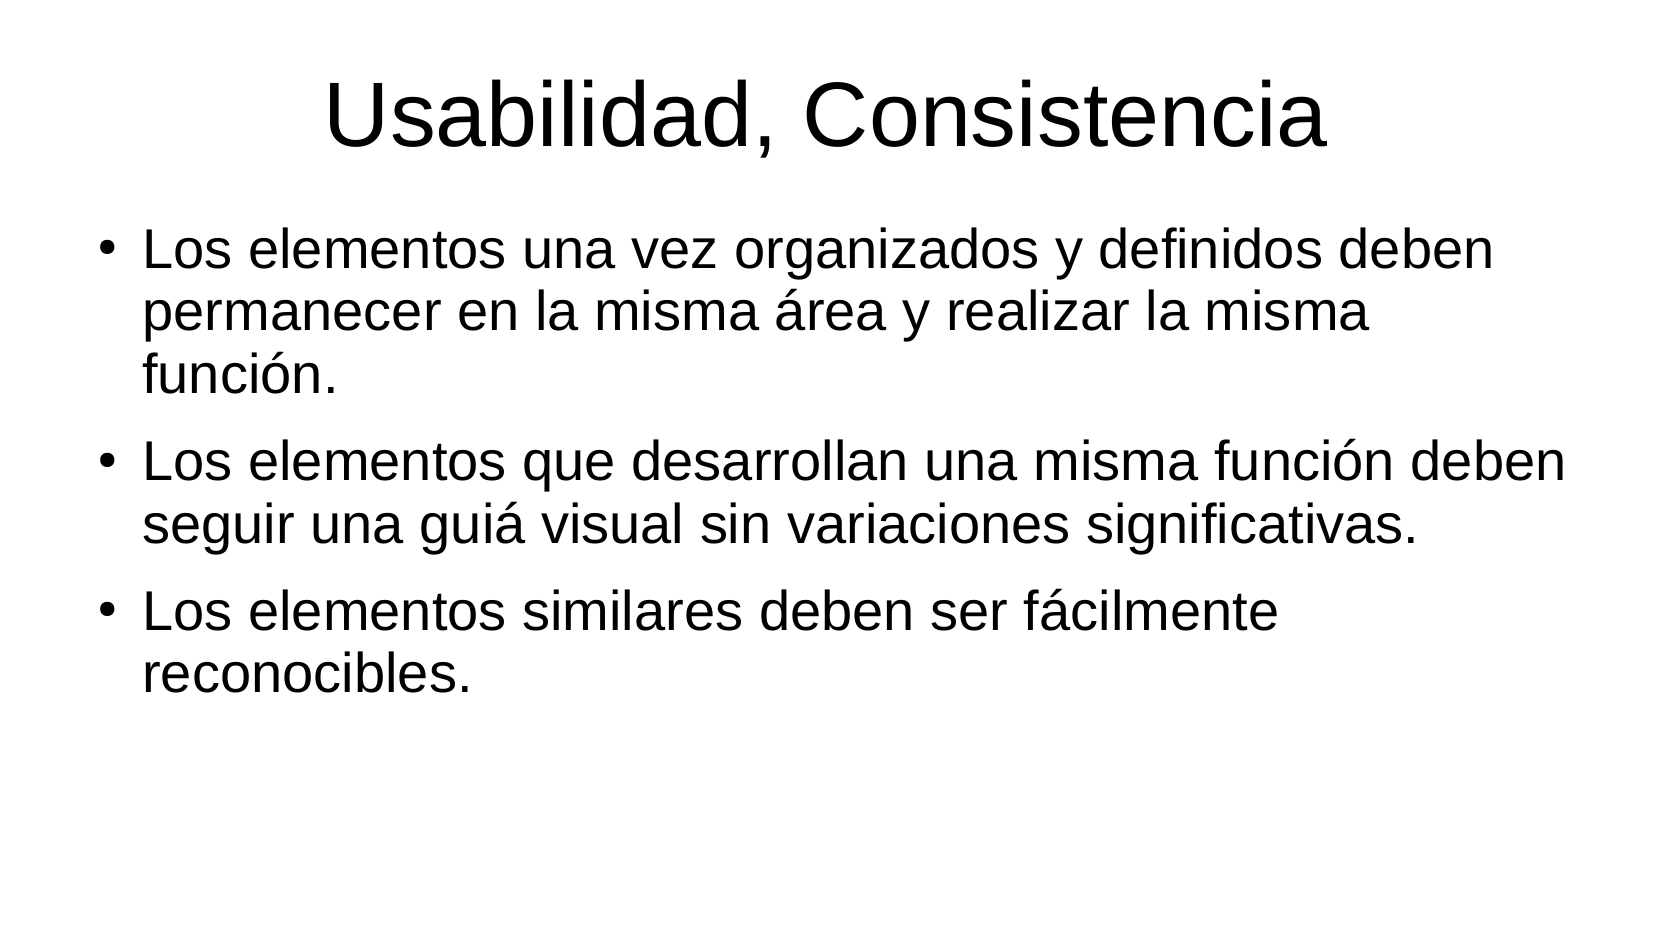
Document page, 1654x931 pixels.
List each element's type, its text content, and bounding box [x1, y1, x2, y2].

title Usabilidad, Consistencia [82, 37, 1571, 193]
list Los elementos una vez organizados y definidos deben permanecer en la misma área y realizar la misma función. Los elementos que desarrollan una misma función deben seguir una guiá visual sin variaciones significativas. Los elementos similares deben ser fácilmente reconocibles. [82, 217, 1571, 758]
